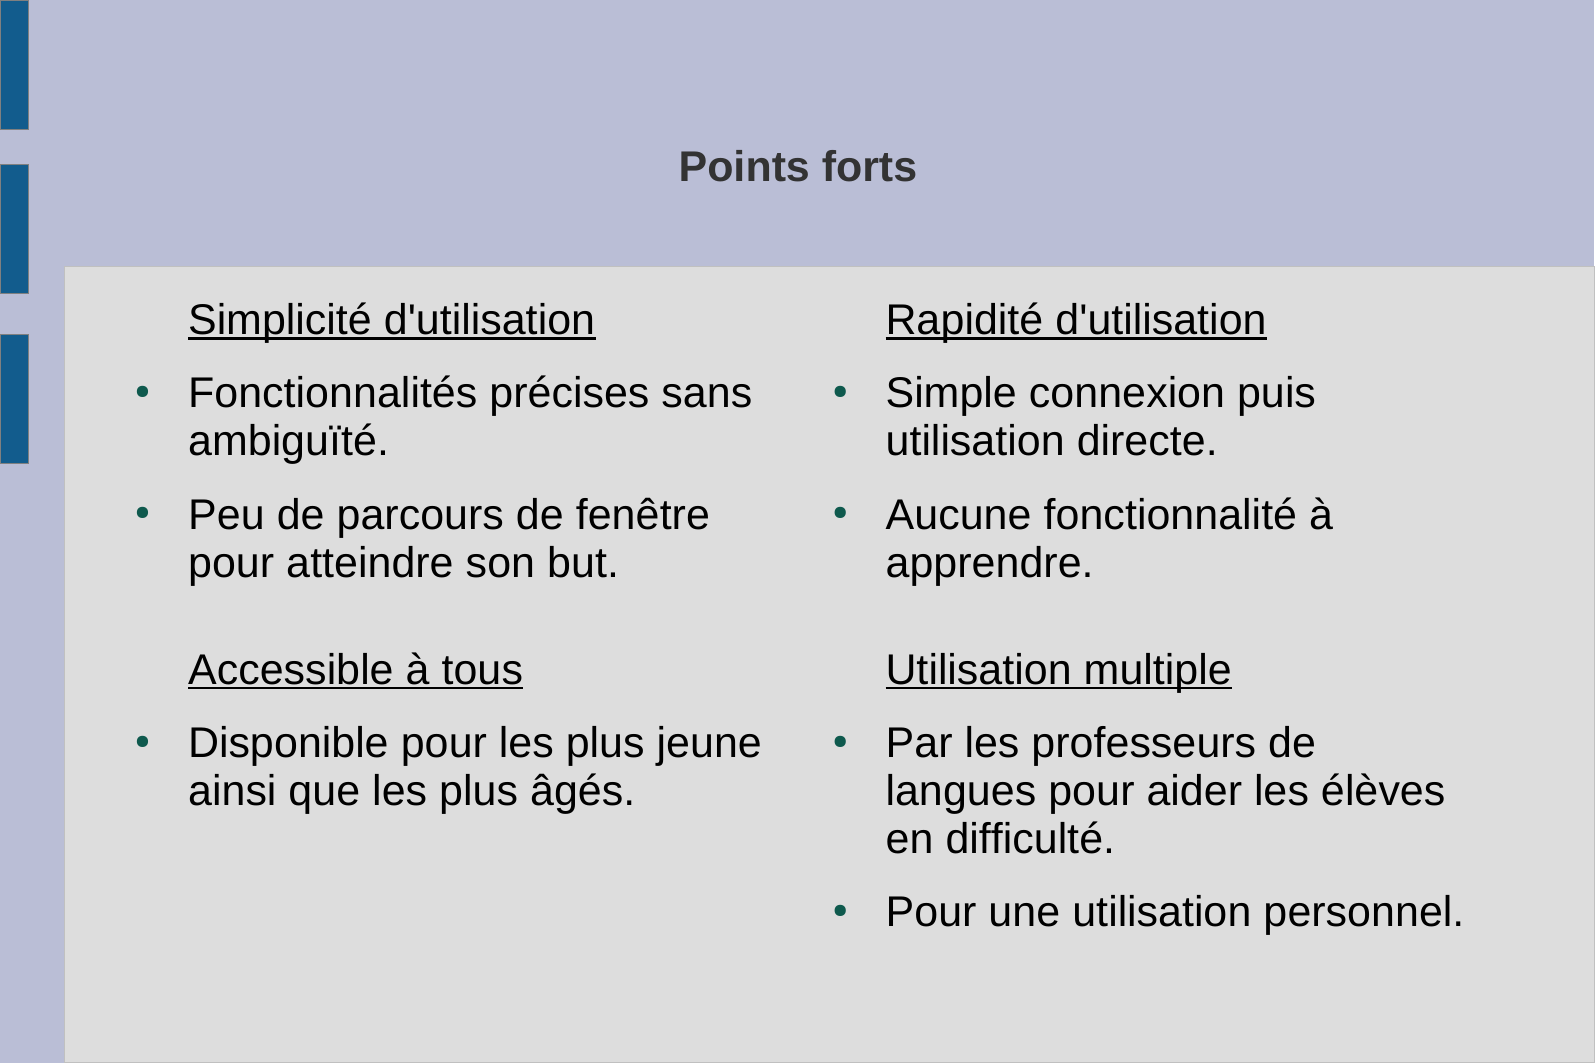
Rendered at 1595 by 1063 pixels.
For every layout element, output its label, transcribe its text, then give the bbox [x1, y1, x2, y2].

list Accessible à tous Disponible pour les plus jeune ainsi que les plus âgés. [117, 645, 782, 965]
list Utilisation multiple Par les professeurs de langues pour aider les élèves en difficulté. Pour une utilisation personnel. [814, 645, 1480, 965]
list Simplicité d'utilisation Fonctionnalités précises sans ambiguïté. Peu de parcours de fenêtre pour atteindre son but. [117, 295, 782, 615]
list Rapidité d'utilisation Simple connexion puis utilisation directe. Aucune fonctionnalité à apprendre. [814, 295, 1480, 615]
title Points forts [117, 78, 1479, 256]
